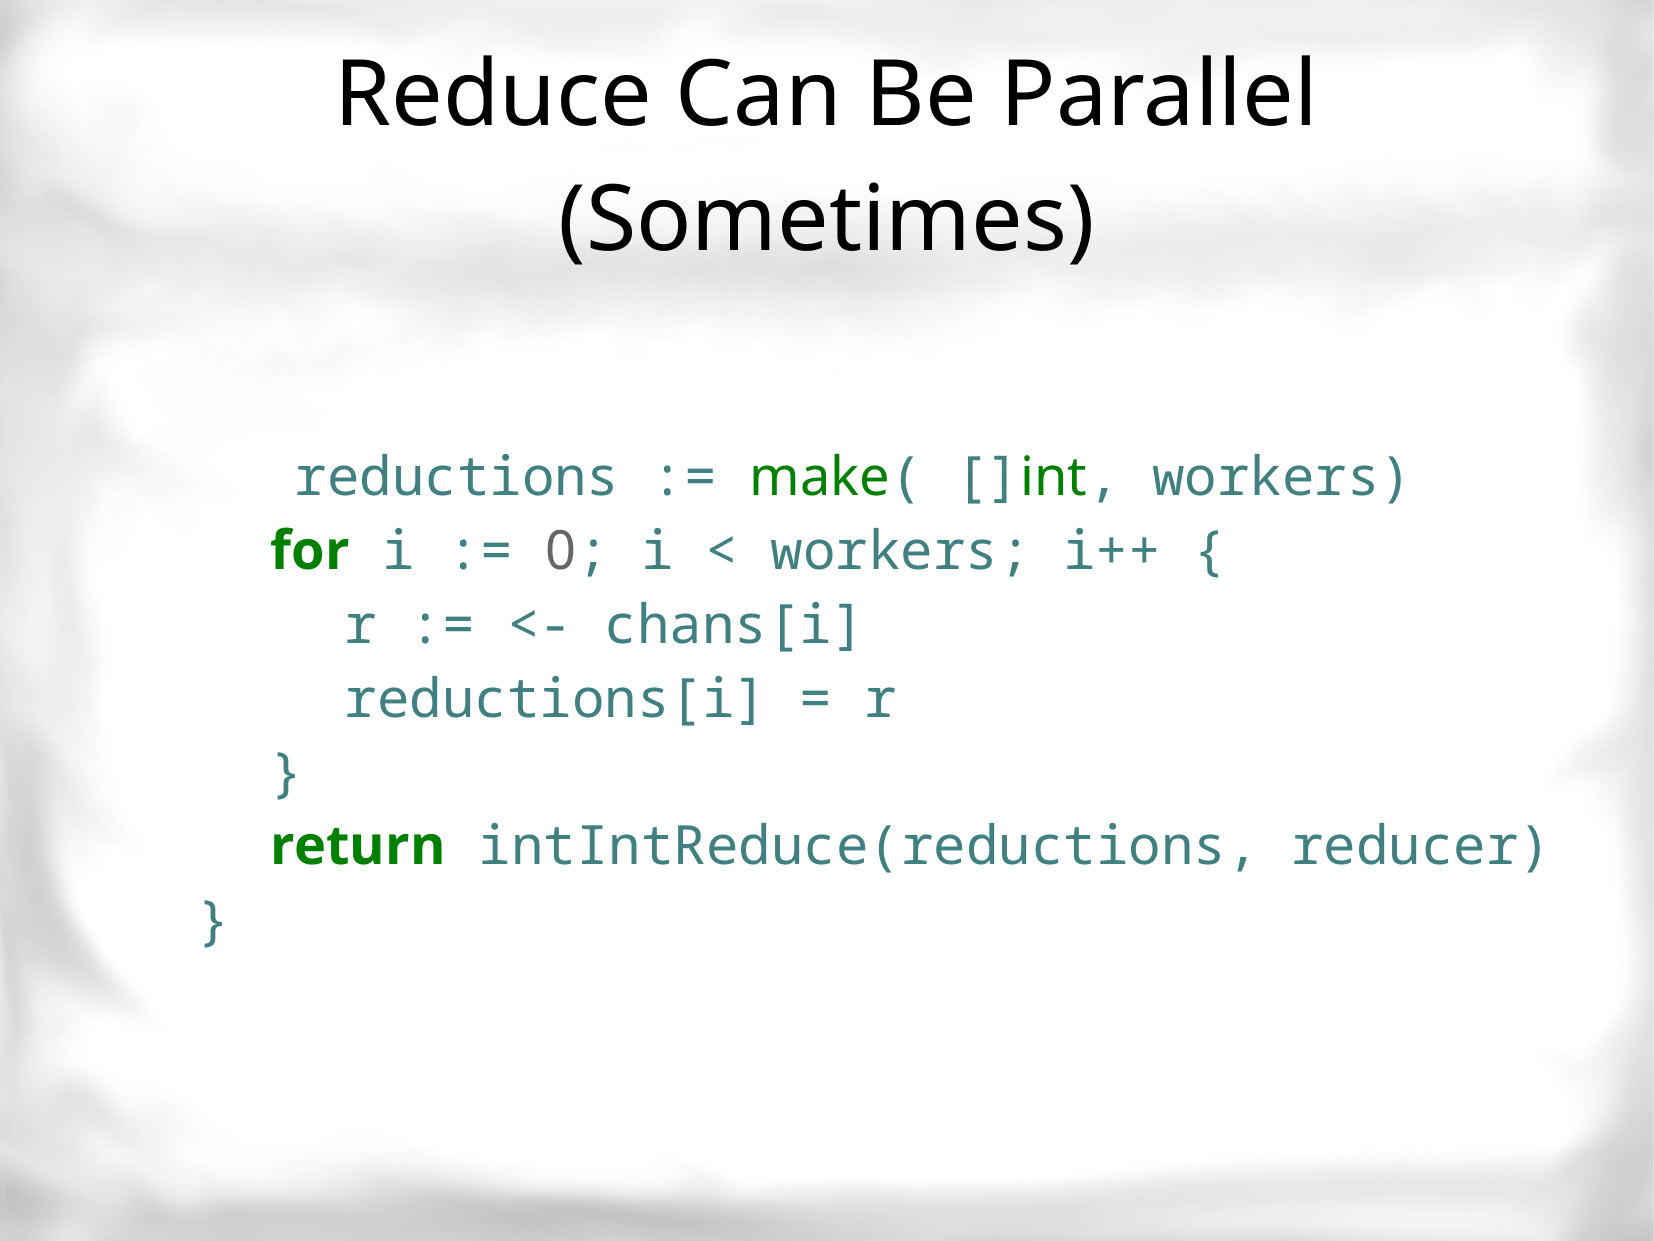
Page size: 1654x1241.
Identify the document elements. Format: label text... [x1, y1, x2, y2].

title Reduce Can Be Parallel (Sometimes) [82, 49, 1571, 257]
picture [0, 0, 1654, 1241]
text_box reductions := make( []int, workers) for i := 0; i < workers; i++ { r := <- chans[i] reductions[i] = r } return intIntReduce(reductions, reducer) } [182, 429, 1406, 963]
